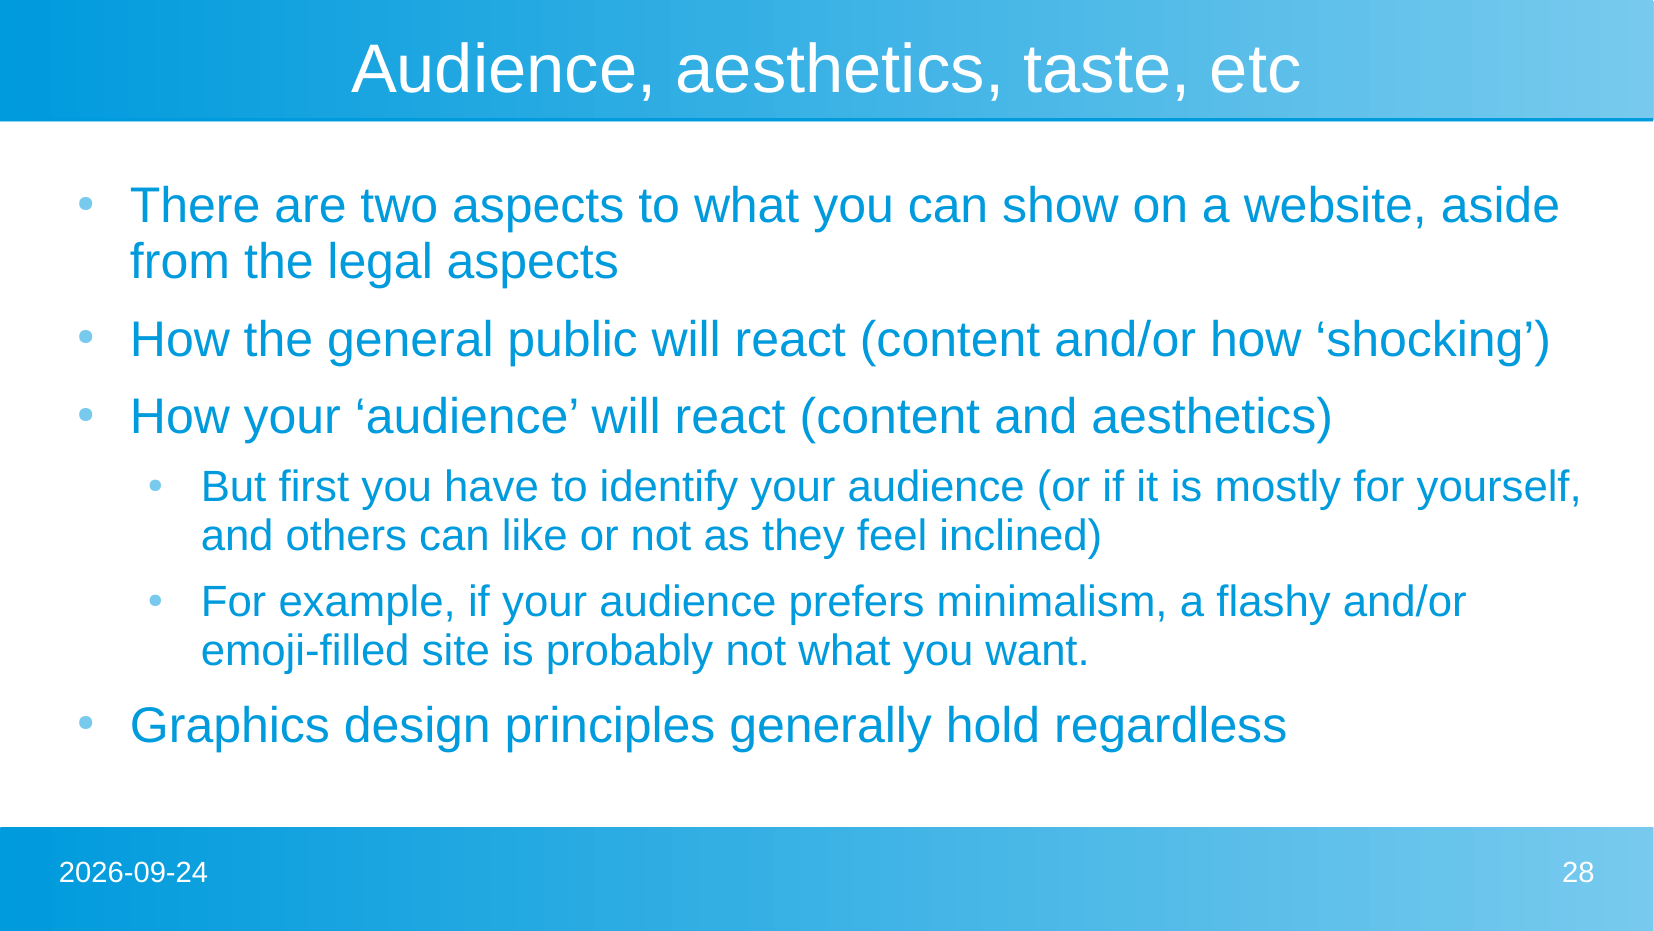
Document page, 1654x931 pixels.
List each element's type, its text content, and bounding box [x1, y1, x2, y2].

title Audience, aesthetics, taste, etc [59, 29, 1595, 108]
list There are two aspects to what you can show on a website, aside from the legal aspects How the general public will react (content and/or how ‘shocking’) How your ‘audience’ will react (content and aesthetics) But first you have to identify your audience (or if it is mostly for yourself, and others can like or not as they feel inclined) For example, if your audience prefers minimalism, a flashy and/or emoji-filled site is probably not what you want. Graphics design principles generally hold regardless [59, 177, 1595, 768]
